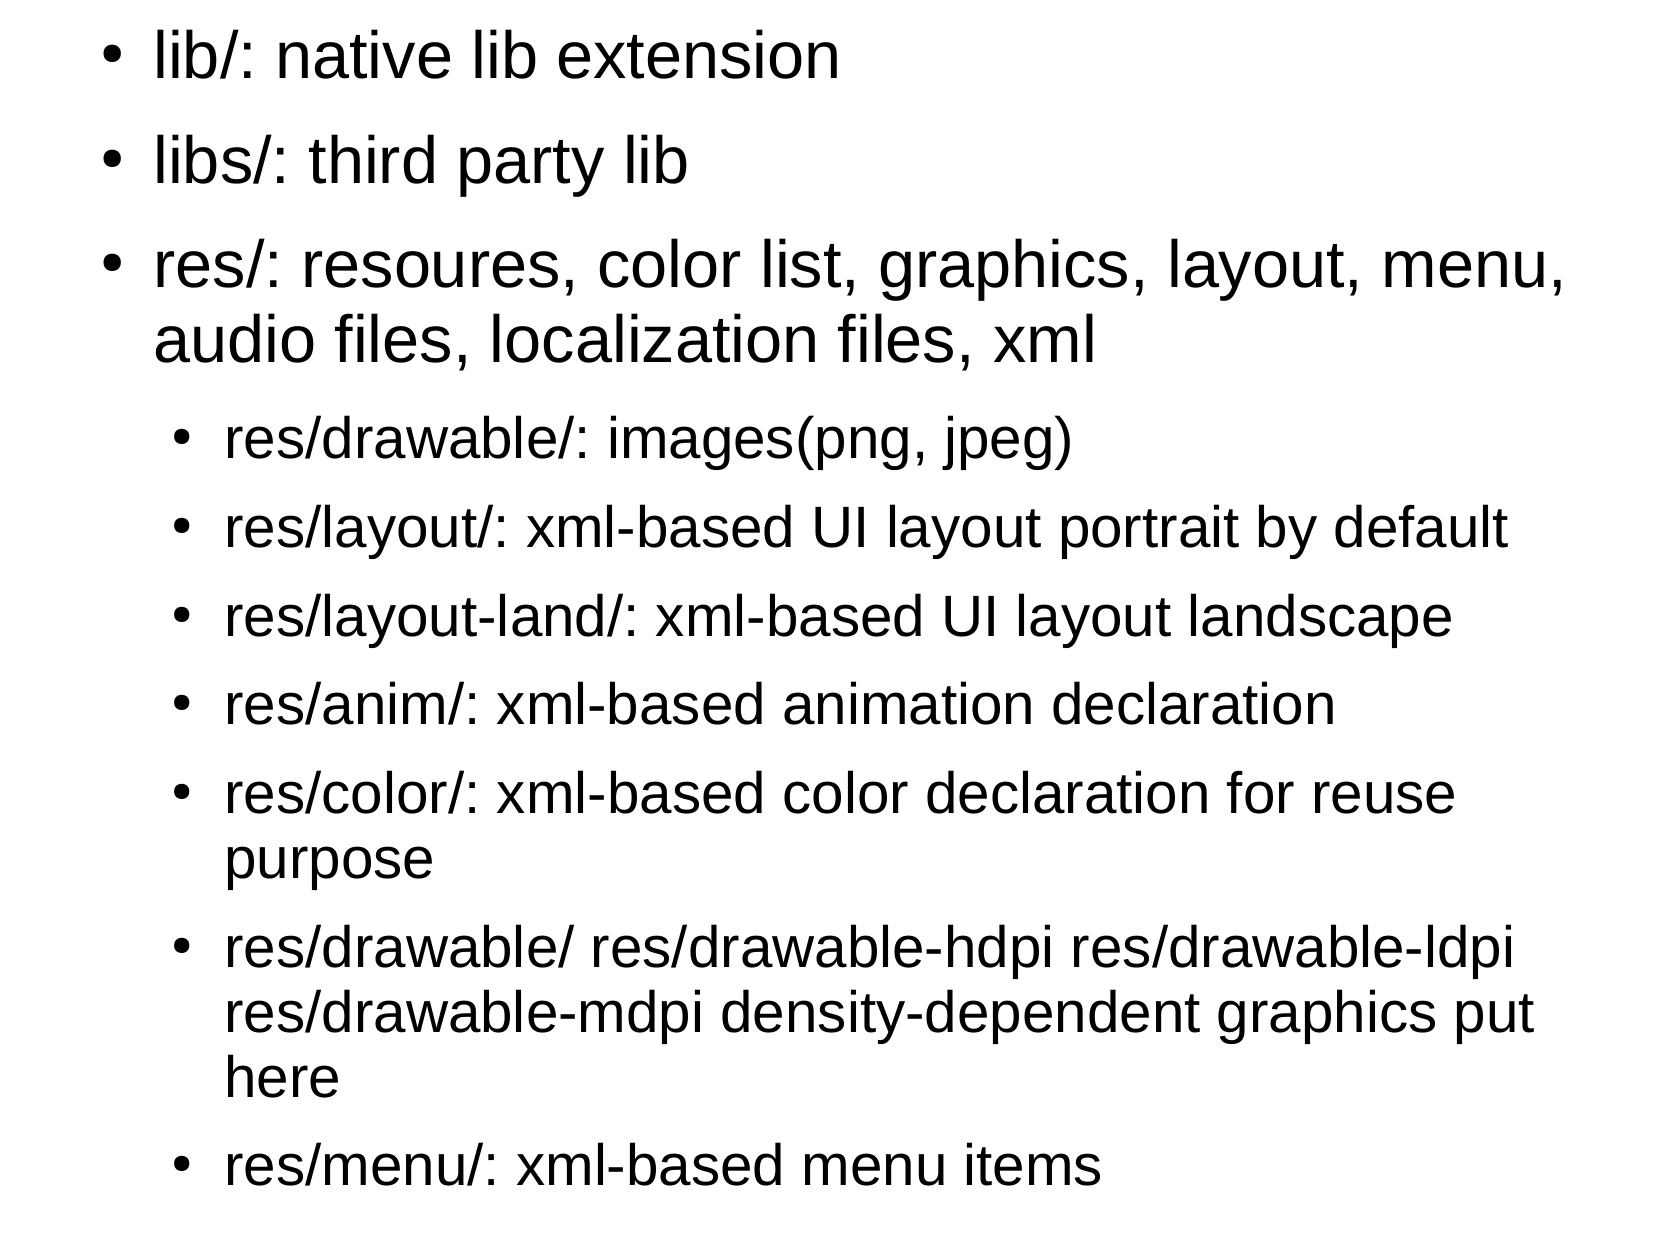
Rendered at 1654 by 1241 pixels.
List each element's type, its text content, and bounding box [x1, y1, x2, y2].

list lib/: native lib extension libs/: third party lib res/: resoures, color list, graphics, layout, menu, audio files, localization files, xml res/drawable/: images(png, jpeg) res/layout/: xml-based UI layout portrait by default res/layout-land/: xml-based UI layout landscape res/anim/: xml-based animation declaration res/color/: xml-based color declaration for reuse purpose res/drawable/ res/drawable-hdpi res/drawable-ldpi res/drawable-mdpi density-dependent graphics put here res/menu/: xml-based menu items [82, 18, 1571, 1196]
